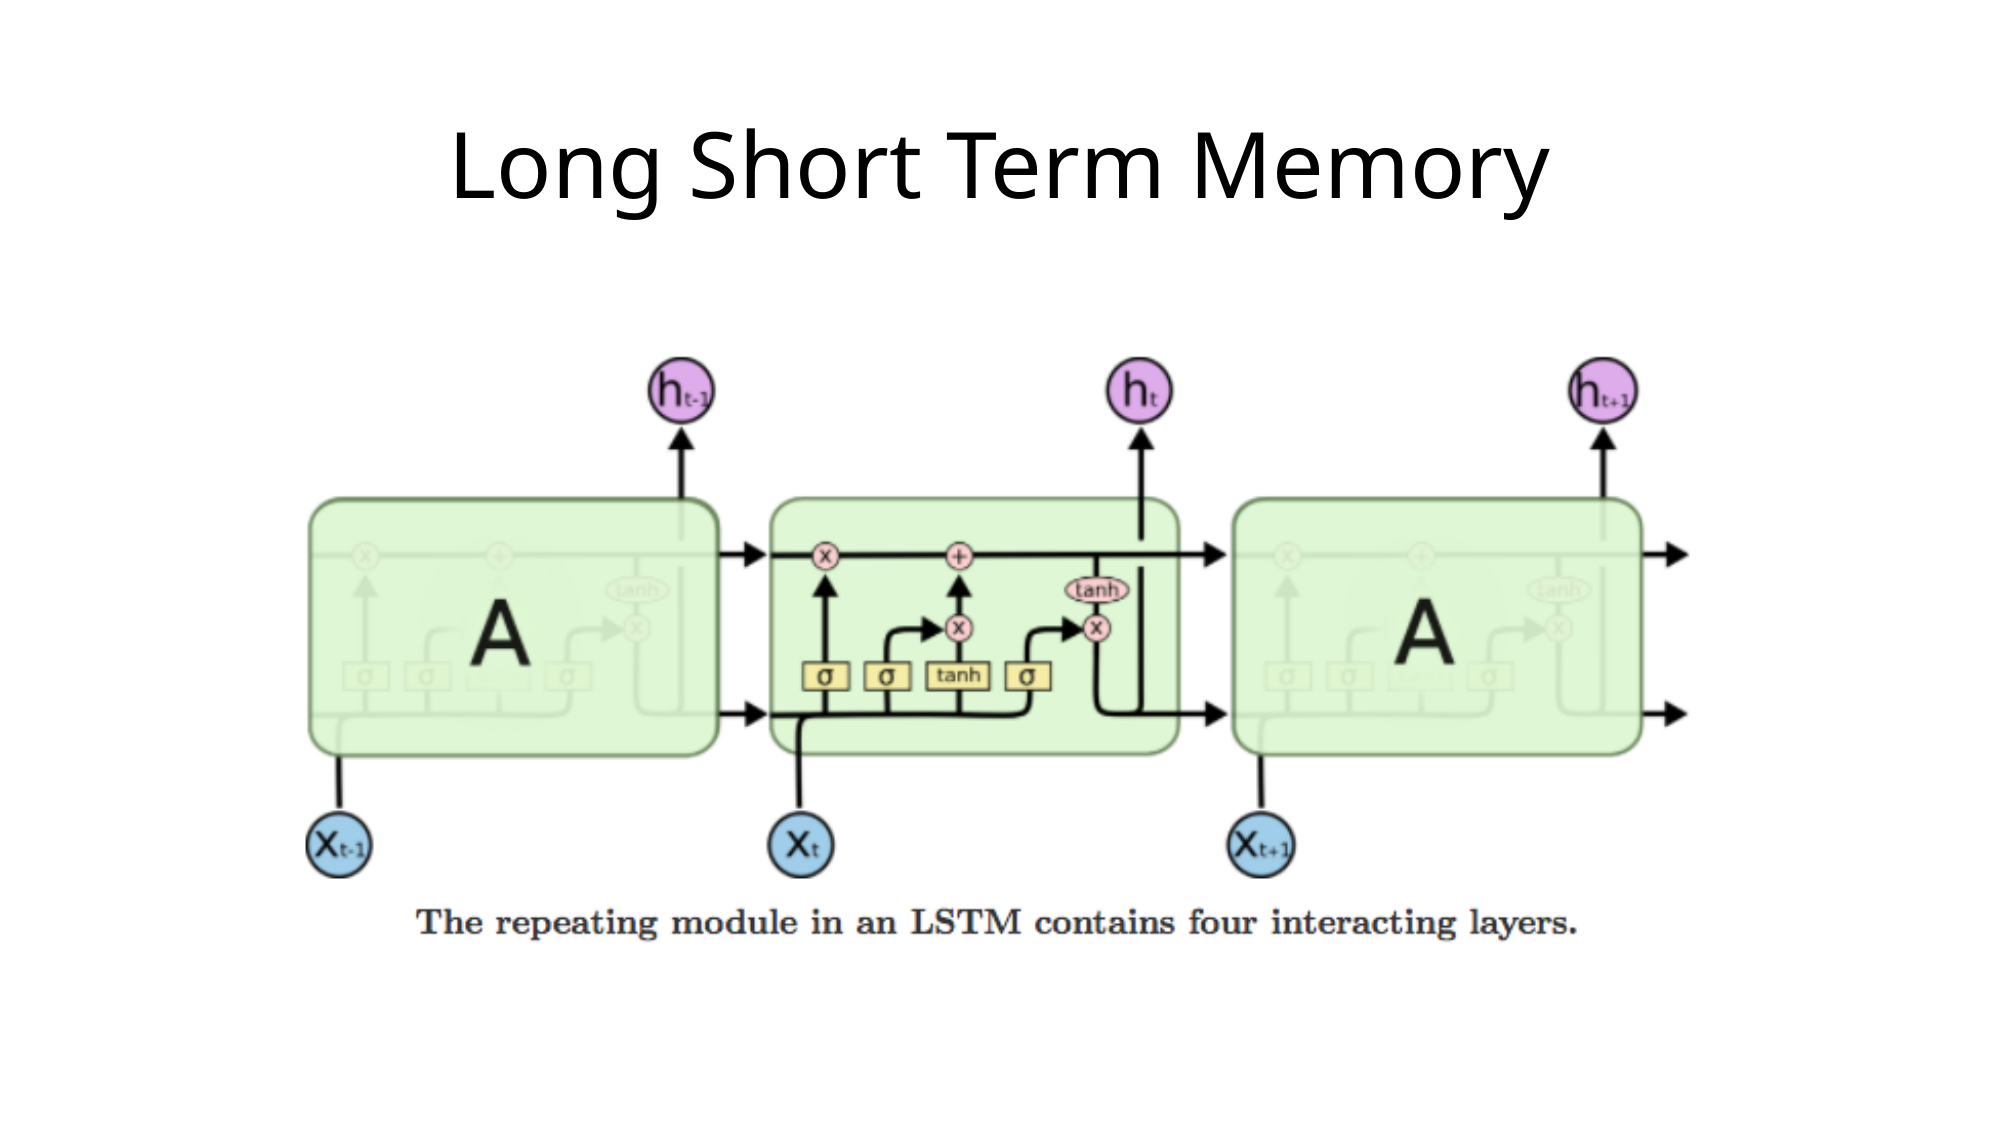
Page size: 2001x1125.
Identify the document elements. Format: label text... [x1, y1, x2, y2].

title Long Short Term Memory [137, 59, 1863, 278]
picture [214, 333, 1786, 961]
